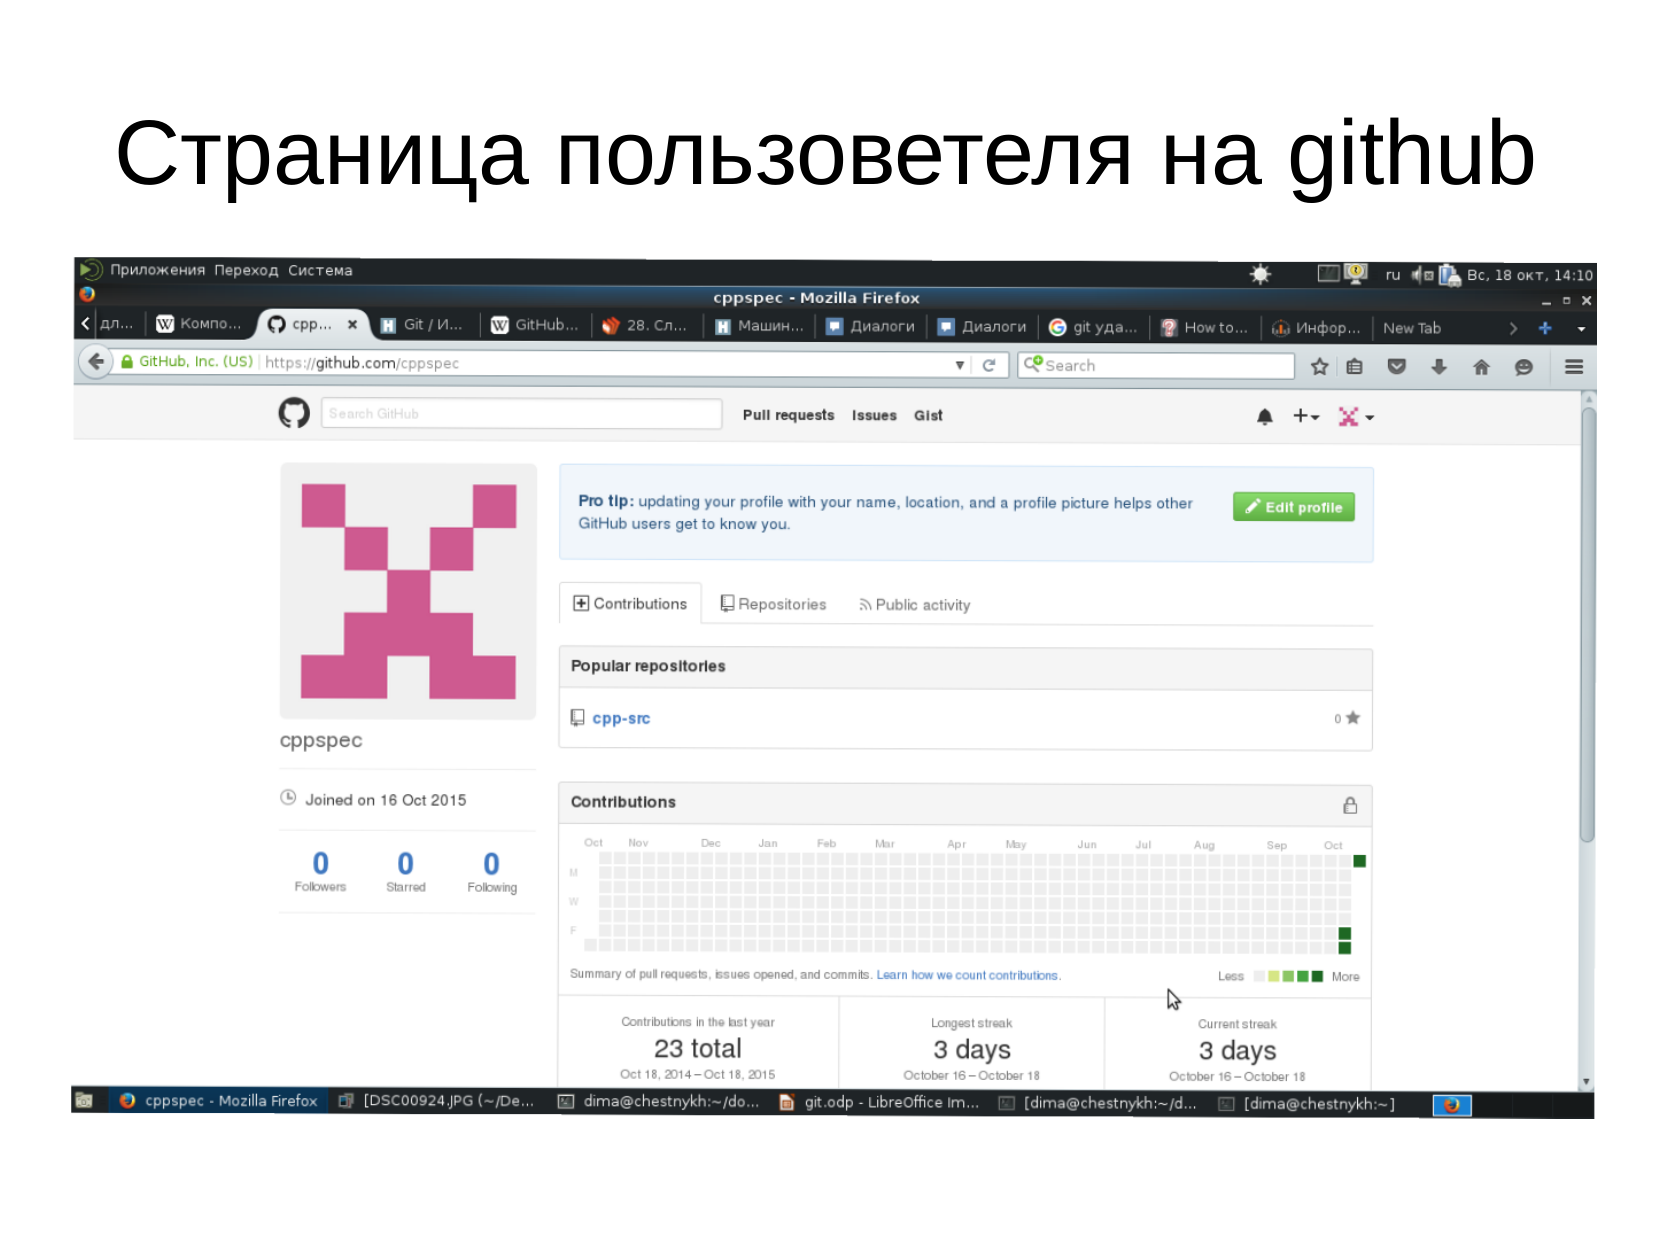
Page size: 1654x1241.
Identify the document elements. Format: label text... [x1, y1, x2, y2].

title Страница пользоветеля на github [82, 49, 1571, 257]
picture [70, 256, 1597, 1119]
